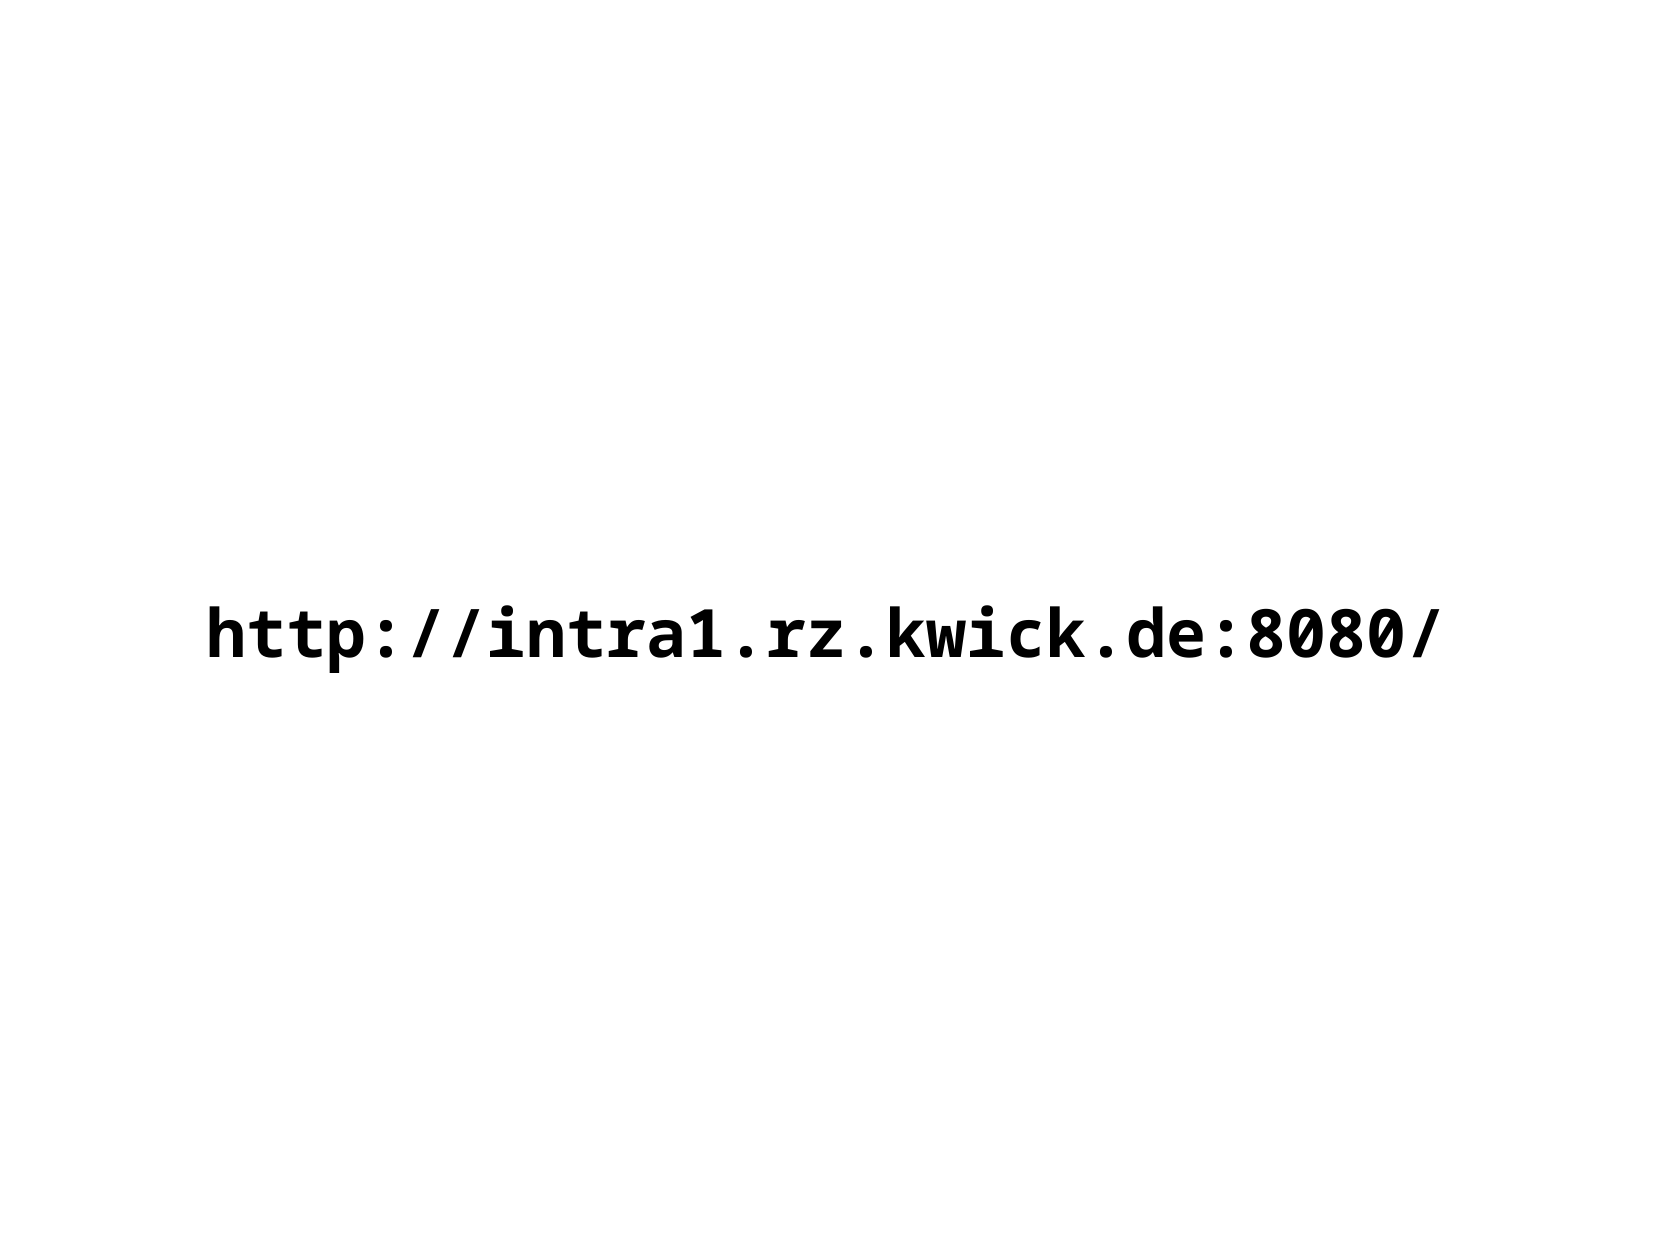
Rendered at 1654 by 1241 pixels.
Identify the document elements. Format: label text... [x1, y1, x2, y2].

text_box http://intra1.rz.kwick.de:8080/ [191, 579, 1462, 661]
